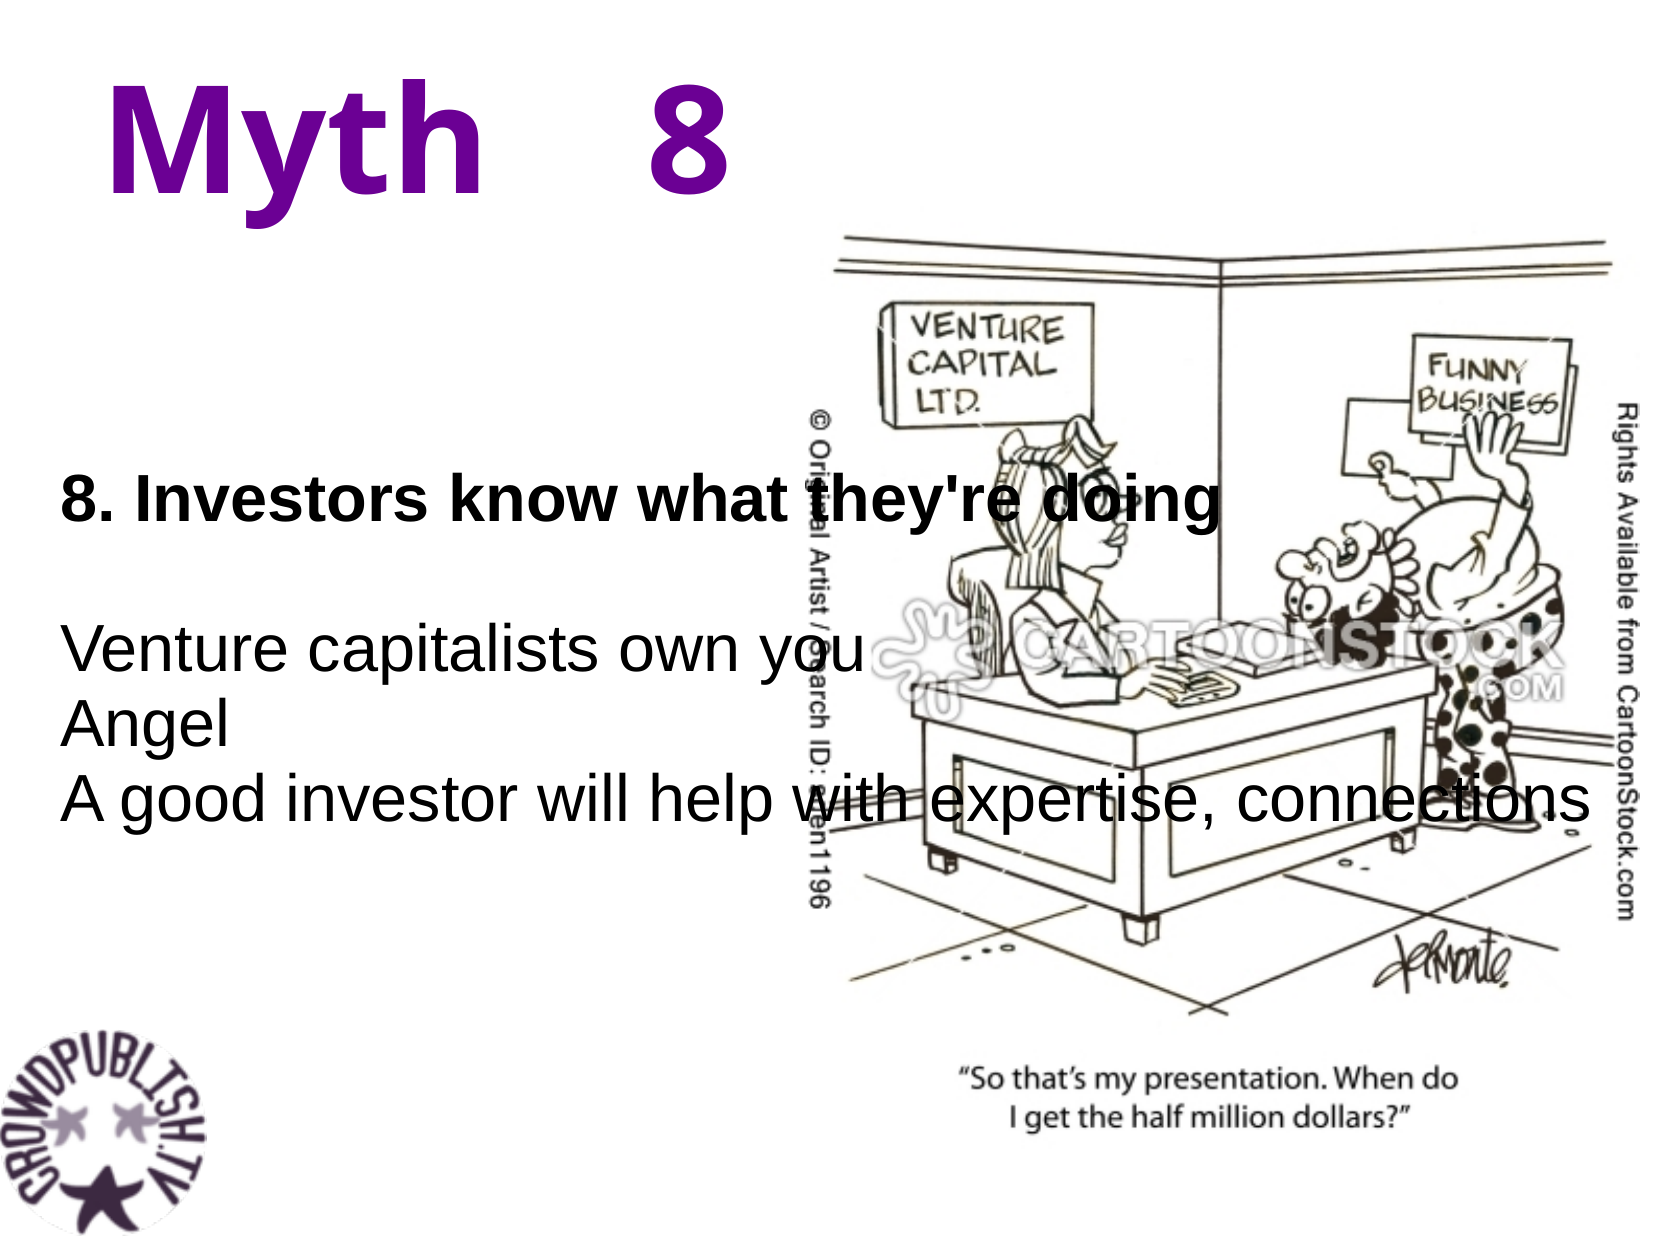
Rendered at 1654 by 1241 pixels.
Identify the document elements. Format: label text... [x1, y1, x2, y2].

text_box Myth 8 [62, 0, 771, 311]
picture [805, 979, 1640, 1197]
picture [0, 1029, 207, 1238]
picture [805, 126, 1640, 318]
subtitle 8. Investors know what they're doing Venture capitalists own you Angel A good investor will help with expertise, connections [60, 318, 1640, 979]
text_box [1192, 986, 1233, 1044]
